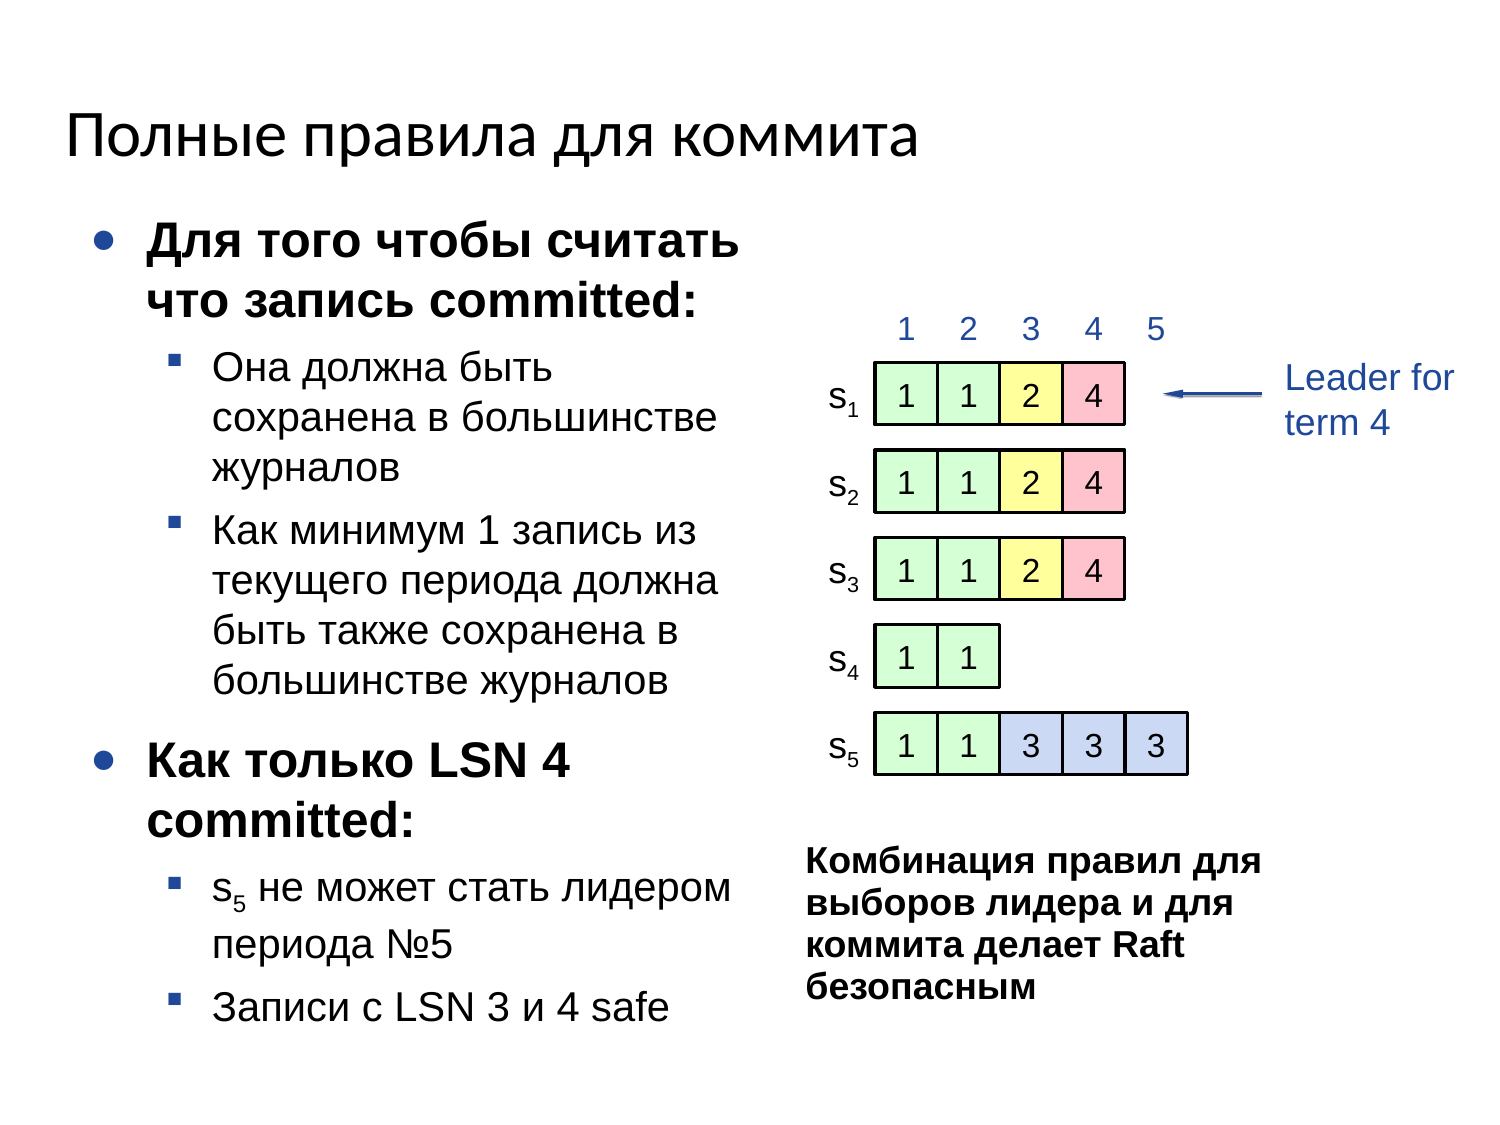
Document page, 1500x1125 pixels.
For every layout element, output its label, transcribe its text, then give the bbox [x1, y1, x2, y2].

text_box 1 [937, 712, 999, 775]
text_box 4 [1062, 299, 1124, 355]
text_box 1 [937, 624, 1000, 688]
text_box 3 [999, 299, 1062, 355]
text_box 1 [937, 537, 999, 600]
text_box 2 [999, 449, 1062, 513]
text_box 3 [999, 712, 1062, 775]
text_box 2 [999, 537, 1062, 600]
text_box 4 [1062, 362, 1125, 425]
text_box 1 [937, 362, 999, 425]
text_box 1 [937, 449, 999, 513]
text_box 3 [1124, 712, 1188, 775]
title Полные правила для коммита [50, 79, 1450, 180]
text_box Комбинация правил для выборов лидера и для коммита делает Raft безопасным [790, 832, 1377, 1045]
text_box 2 [937, 299, 999, 355]
text_box 1 [874, 449, 937, 513]
text_box 4 [1062, 537, 1125, 600]
text_box s5 [812, 720, 875, 773]
text_box 4 [1062, 449, 1125, 513]
text_box 1 [874, 712, 937, 775]
text_box 5 [1124, 299, 1188, 355]
text_box Leader for term 4 [1284, 352, 1498, 444]
text_box 3 [1062, 712, 1124, 775]
text_box s2 [812, 458, 875, 510]
text_box s3 [812, 545, 875, 598]
text_box 1 [874, 537, 937, 600]
text_box 1 [874, 362, 937, 425]
text_box 2 [999, 362, 1062, 425]
list Для того чтобы считать что запись committed: Она должна быть сохранена в большинстве журналов Как минимум 1 запись из текущего периода должна быть также сохранена в большинстве журналов Как только LSN 4 committed: s5 не может стать лидером периода №5 Записи с LSN 3 и 4 safe [75, 200, 775, 900]
text_box 1 [874, 299, 937, 355]
text_box 1 [874, 624, 937, 688]
text_box s4 [812, 633, 875, 685]
text_box s1 [812, 370, 875, 423]
